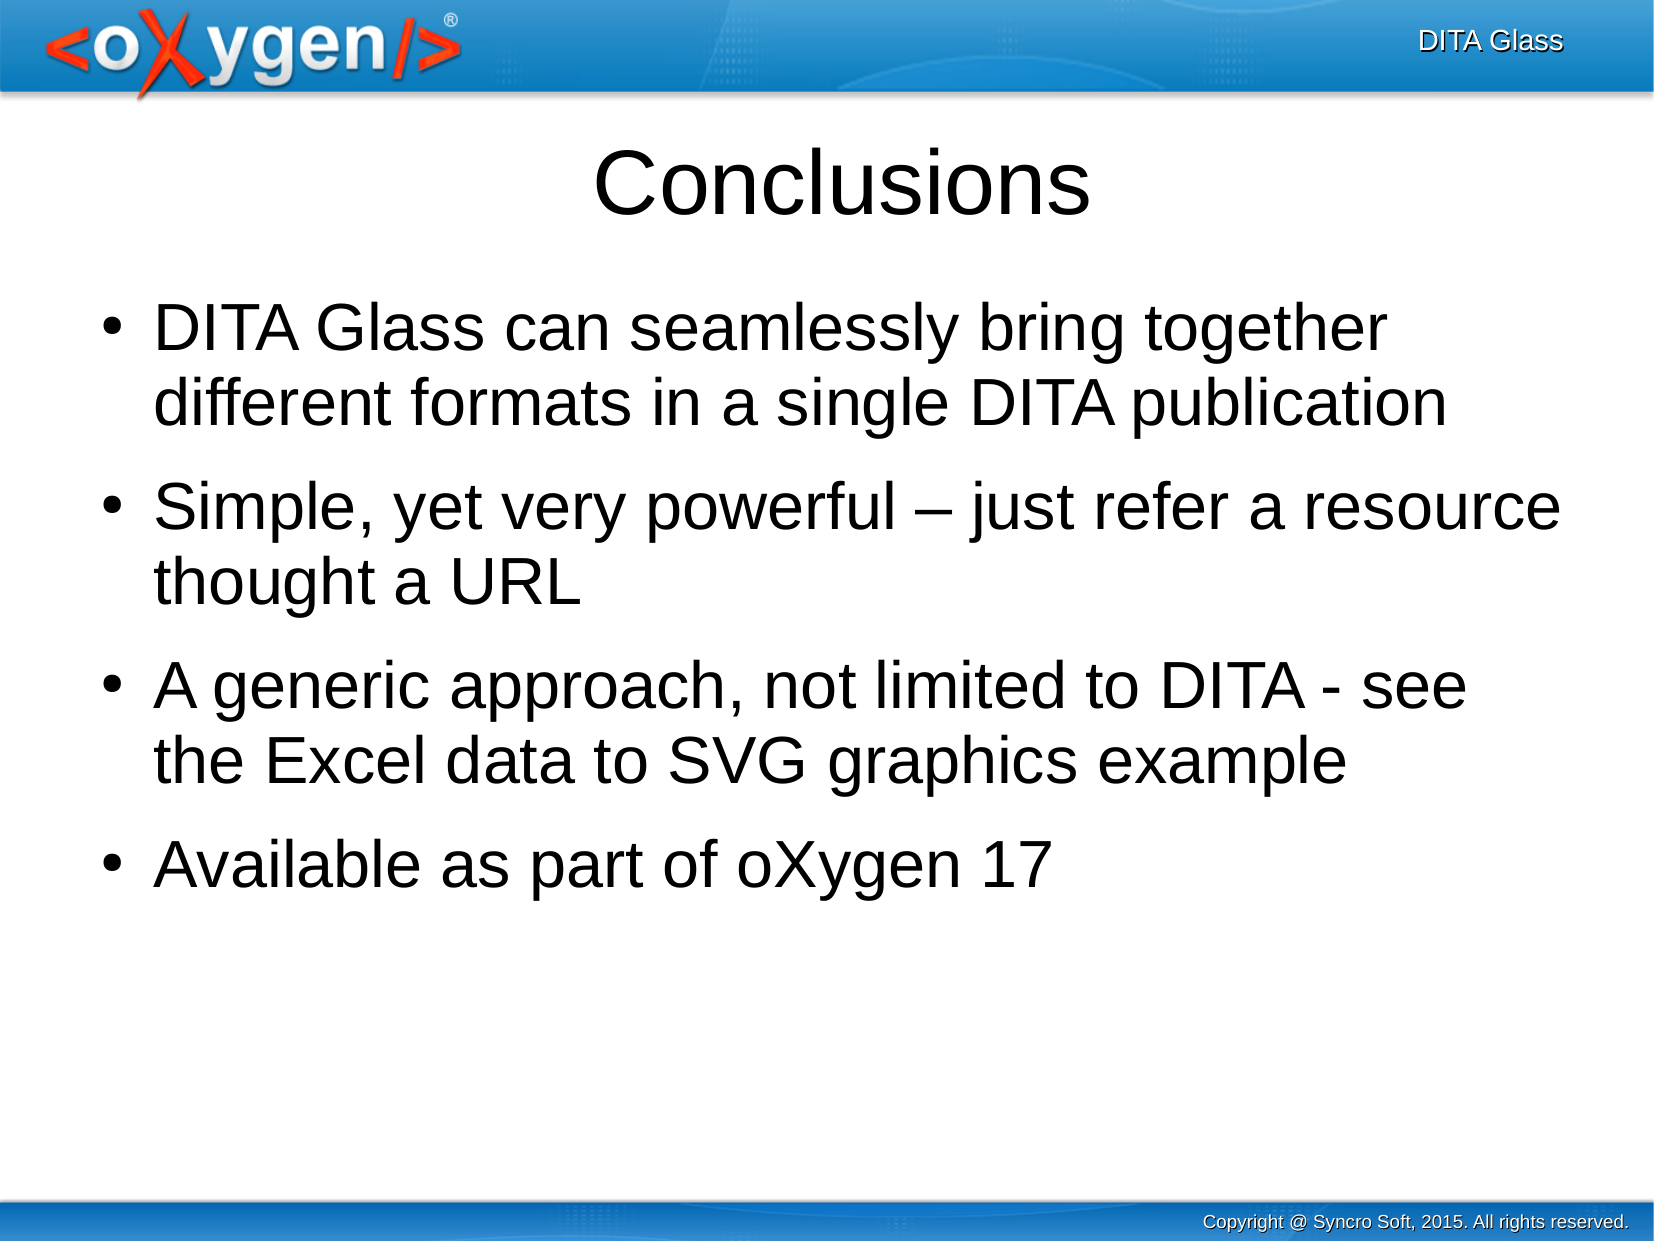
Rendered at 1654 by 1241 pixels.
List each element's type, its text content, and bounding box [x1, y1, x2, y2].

picture [0, 1195, 1654, 1241]
picture [0, 0, 1654, 109]
title Conclusions [82, 78, 1571, 287]
list DITA Glass can seamlessly bring together different formats in a single DITA publication Simple, yet very powerful – just refer a resource thought a URL A generic approach, not limited to DITA - see the Excel data to SVG graphics example Available as part of oXygen 17 [82, 290, 1571, 1142]
